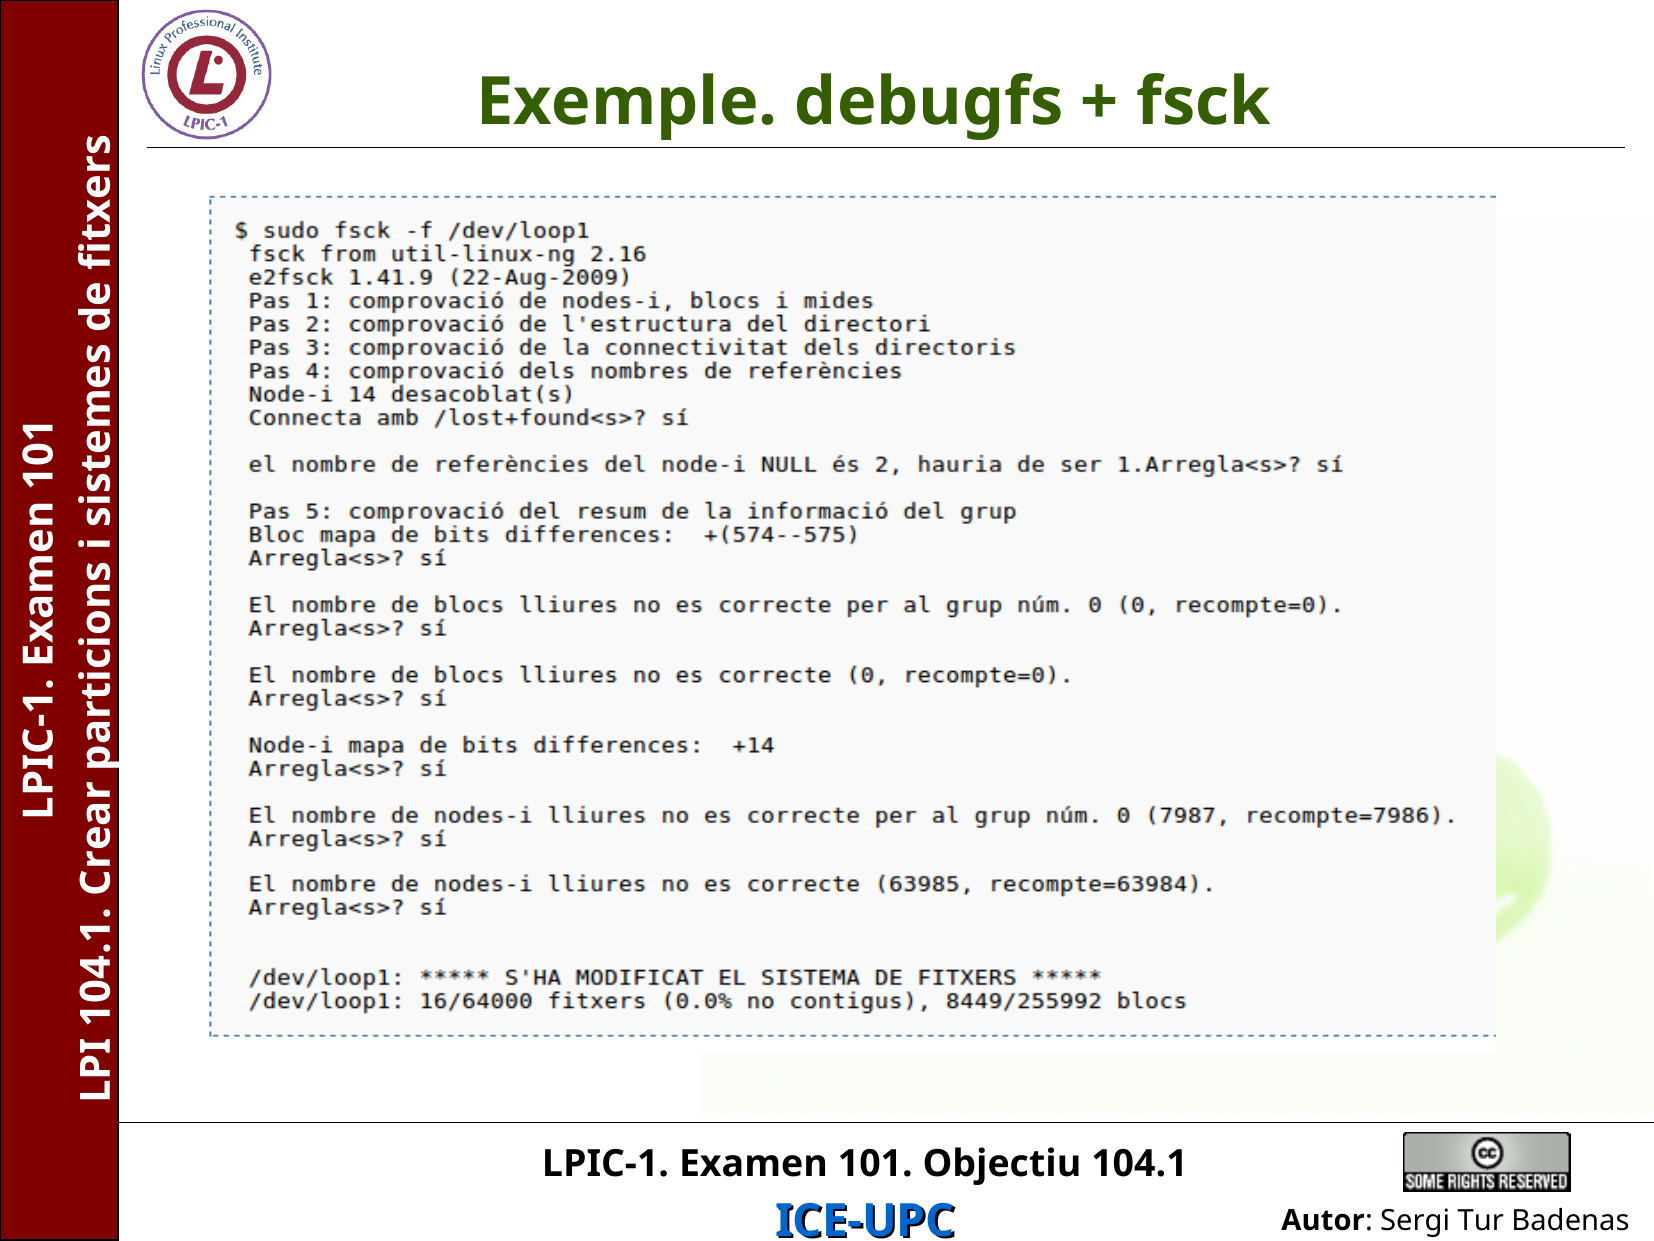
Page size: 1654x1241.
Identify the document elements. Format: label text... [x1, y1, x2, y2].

picture [1403, 1132, 1571, 1192]
picture [192, 183, 1654, 1113]
picture [135, 5, 277, 55]
title Exemple. debugfs + fsck [129, 55, 1619, 142]
